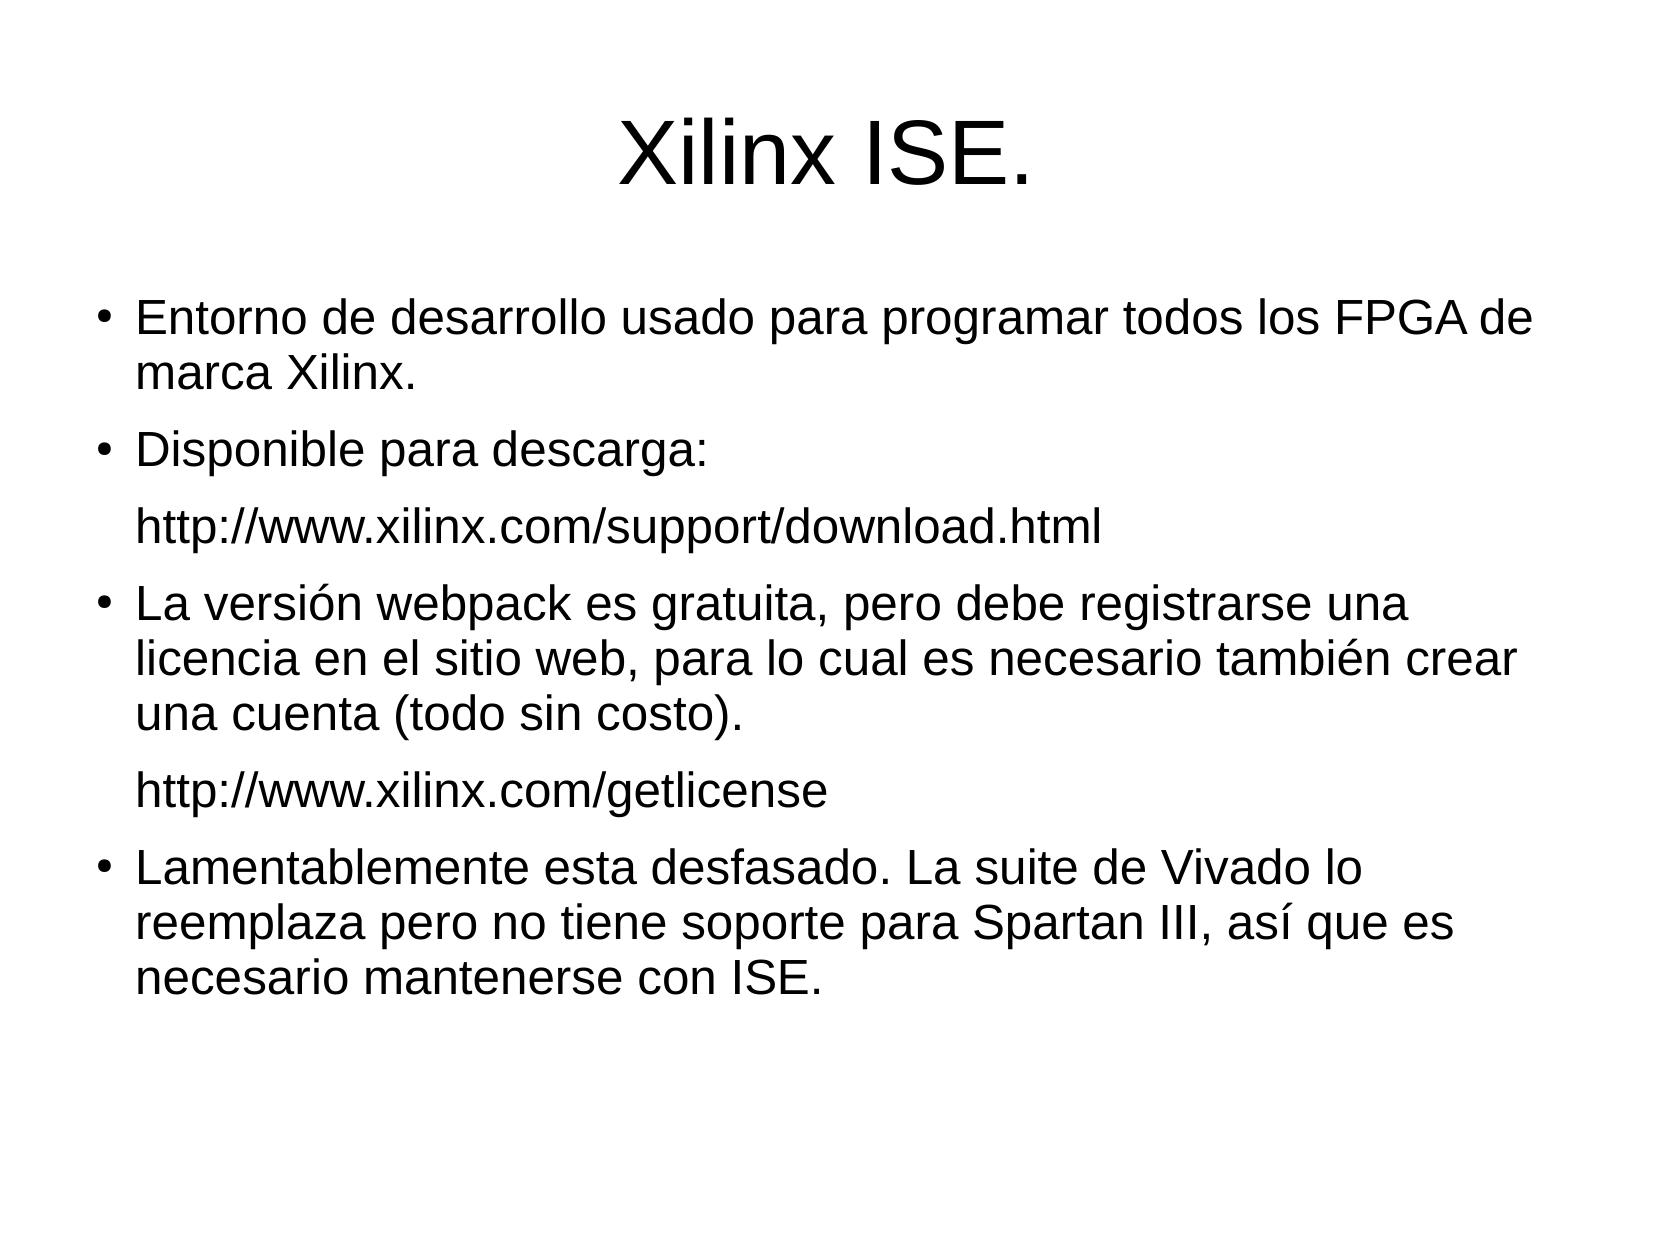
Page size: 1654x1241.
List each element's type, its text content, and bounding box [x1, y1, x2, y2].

title Xilinx ISE. [82, 49, 1571, 257]
list Entorno de desarrollo usado para programar todos los FPGA de marca Xilinx. Disponible para descarga: http://www.xilinx.com/support/download.html La versión webpack es gratuita, pero debe registrarse una licencia en el sitio web, para lo cual es necesario también crear una cuenta (todo sin costo). http://www.xilinx.com/getlicense Lamentablemente esta desfasado. La suite de Vivado lo reemplaza pero no tiene soporte para Spartan III, así que es necesario mantenerse con ISE. [82, 290, 1571, 1010]
